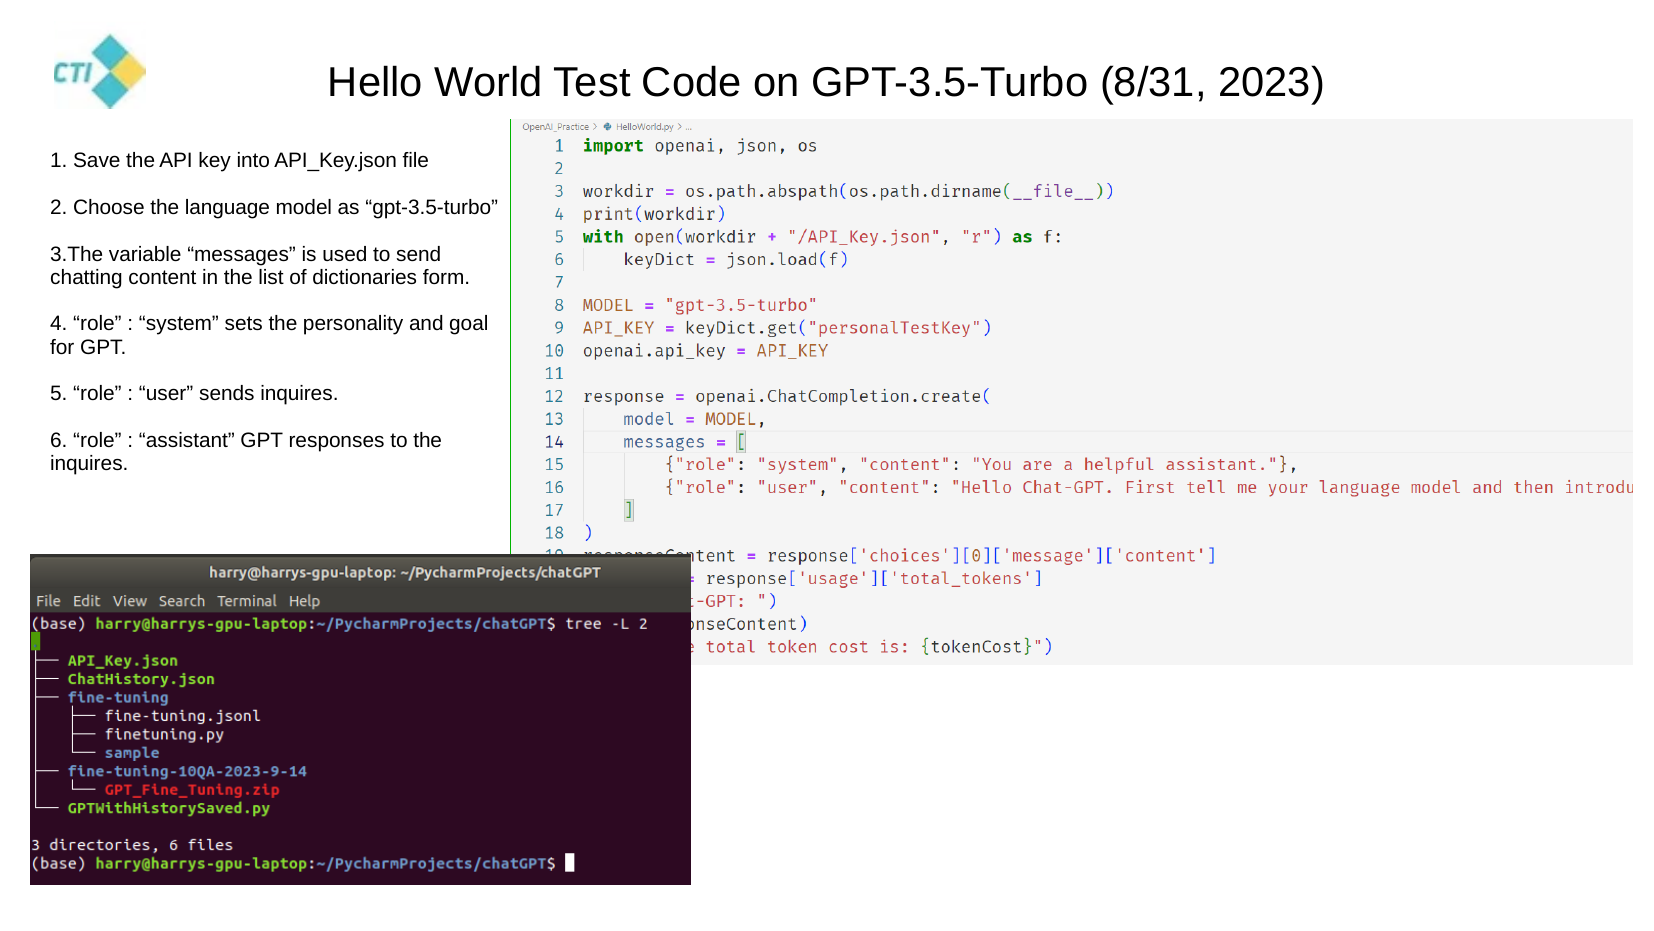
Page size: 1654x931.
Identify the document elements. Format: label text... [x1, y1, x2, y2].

title Hello World Test Code on GPT-3.5-Turbo (8/31, 2023) [146, 58, 1571, 106]
text_box 1. Save the API key into API_Key.json file 2. Choose the language model as “gpt-3.5-turbo” 3.The variable “messages” is used to send chatting content in the list of dictionaries form. 4. “role” : “system” sets the personality and goal for GPT. 5. “role” : “user” sends inquires. 6. “role” : “assistant” GPT responses to the inquires. [35, 141, 510, 554]
picture [54, 21, 146, 109]
picture [30, 119, 1633, 885]
